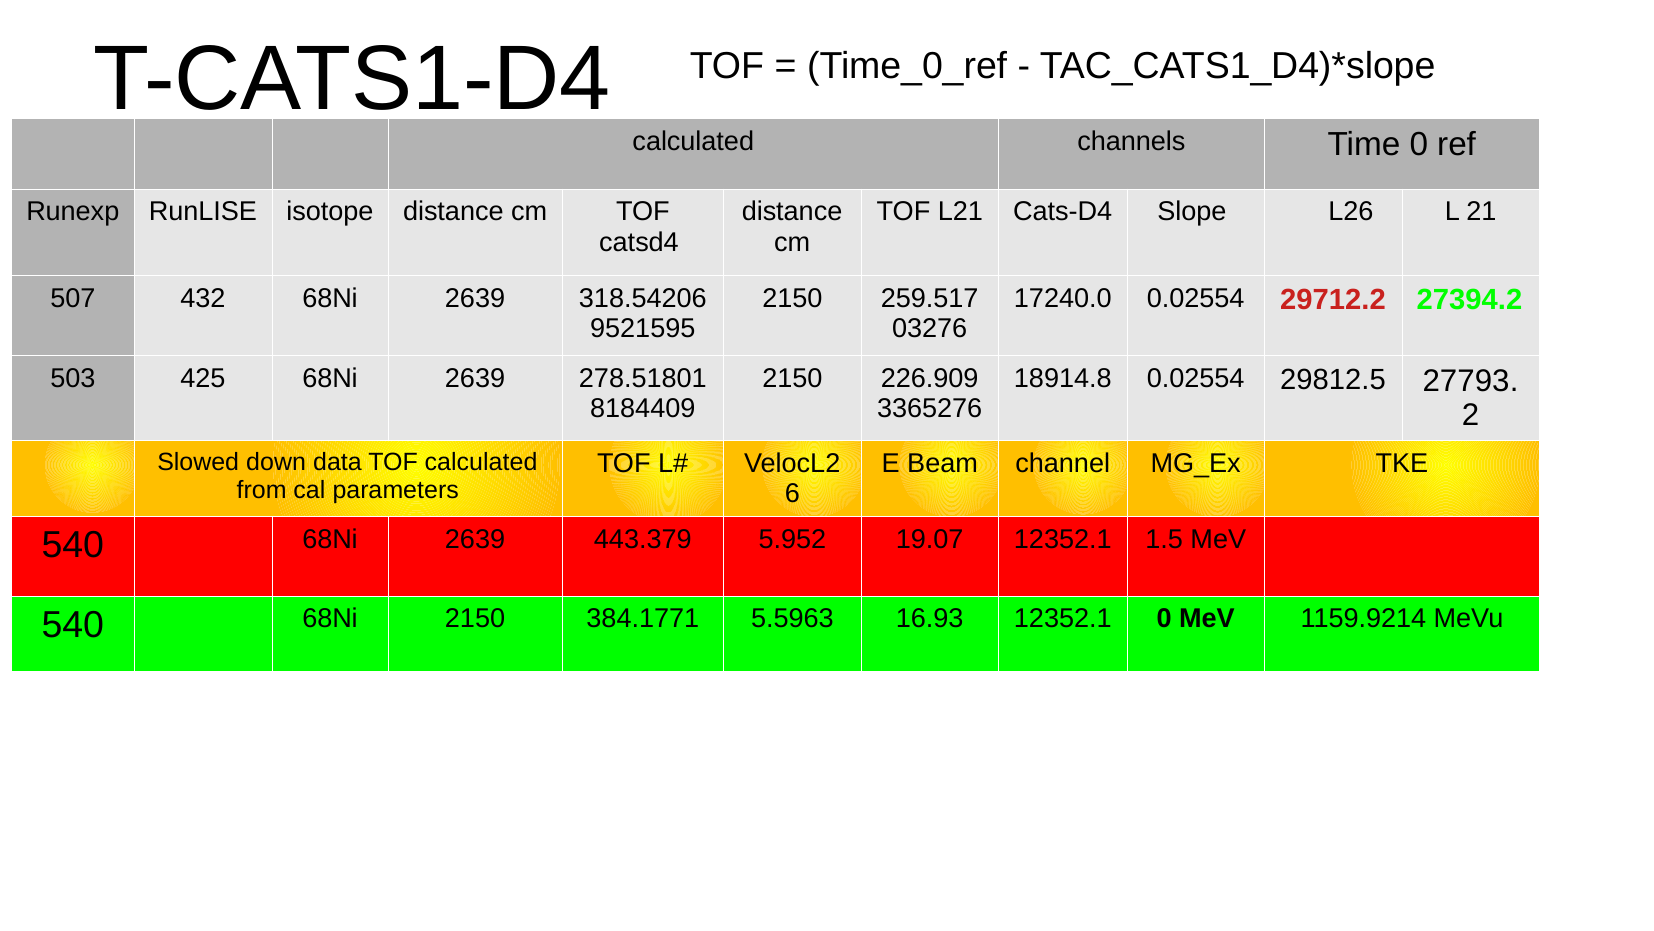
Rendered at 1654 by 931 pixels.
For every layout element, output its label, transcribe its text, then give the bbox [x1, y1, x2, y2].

table_cell 16.93 [862, 597, 998, 671]
table_cell 2150 [389, 597, 562, 671]
table_cell 18914.8 [999, 356, 1127, 440]
table_cell TKE [1265, 441, 1539, 516]
table_cell Slope [1128, 190, 1264, 275]
table_cell TOF L21 [862, 190, 998, 275]
table_cell 5.952 [724, 517, 861, 596]
table_cell TOF L# [563, 441, 723, 516]
table_cell 1159.9214 MeVu [1265, 597, 1539, 671]
table_cell 384.1771 [563, 597, 723, 671]
table_cell 278.518018184409 [563, 356, 723, 440]
table_cell RunLISE [135, 190, 272, 275]
table_cell 5.5963 [724, 597, 861, 671]
table_cell L 21 [1403, 190, 1539, 275]
table_cell TOF catsd4 [563, 190, 723, 275]
table_cell 0.02554 [1128, 356, 1264, 440]
table_cell 0 MeV [1128, 597, 1264, 671]
table_cell 68Ni [273, 597, 388, 671]
table_cell 443.379 [563, 517, 723, 596]
table_cell isotope [273, 190, 388, 275]
table_cell 507 [12, 276, 134, 355]
table_cell Cats-D4 [999, 190, 1127, 275]
table_cell 259.51703276 [862, 276, 998, 355]
table_cell [135, 517, 272, 596]
table_cell 27394.2 [1403, 276, 1539, 355]
table_cell [135, 597, 272, 671]
table_cell channel [999, 441, 1127, 516]
table_header [135, 119, 272, 189]
table_cell L26 [1265, 190, 1402, 275]
table_cell 29712.2 [1265, 276, 1402, 355]
table_cell Runexp [12, 190, 134, 275]
table_cell MG_Ex [1128, 441, 1264, 516]
table_header Time 0 ref [1265, 119, 1539, 189]
table_cell 2150 [724, 356, 861, 440]
table_cell 68Ni [273, 356, 388, 440]
table_cell 2150 [724, 276, 861, 355]
table_cell 29812.5 [1265, 356, 1402, 440]
table_cell 226.9093365276 [862, 356, 998, 440]
table_cell 1.5 MeV [1128, 517, 1264, 596]
table_cell 68Ni [273, 517, 388, 596]
table_cell 17240.0 [999, 276, 1127, 355]
table_cell 540 [12, 517, 134, 596]
table_cell 12352.1 [999, 517, 1127, 596]
table_cell 19.07 [862, 517, 998, 596]
title T-CATS1-D4 [0, 0, 705, 156]
table_cell 2639 [389, 276, 562, 355]
table_cell distance cm [724, 190, 861, 275]
table_cell E Beam [862, 441, 998, 516]
table_cell 432 [135, 276, 272, 355]
table_cell [1265, 517, 1539, 596]
table_cell Slowed down data TOF calculated from cal parameters [135, 441, 562, 516]
table_cell 318.542069521595 [563, 276, 723, 355]
table_cell 27793.2 [1403, 356, 1539, 440]
table_cell 2639 [389, 356, 562, 440]
table_header calculated [389, 119, 998, 189]
table_cell [12, 441, 134, 516]
table_cell 0.02554 [1128, 276, 1264, 355]
table_cell distance cm [389, 190, 562, 275]
table_cell 12352.1 [999, 597, 1127, 671]
table_cell 503 [12, 356, 134, 440]
table_header channels [999, 119, 1264, 189]
text_box TOF = (Time_0_ref - TAC_CATS1_D4)*slope [675, 37, 1538, 95]
table_cell 68Ni [273, 276, 388, 355]
table_cell VelocL26 [724, 441, 861, 516]
table_header [12, 119, 134, 189]
table_cell 425 [135, 356, 272, 440]
table_header [273, 119, 388, 189]
table_cell 540 [12, 597, 134, 671]
table_cell 2639 [389, 517, 562, 596]
